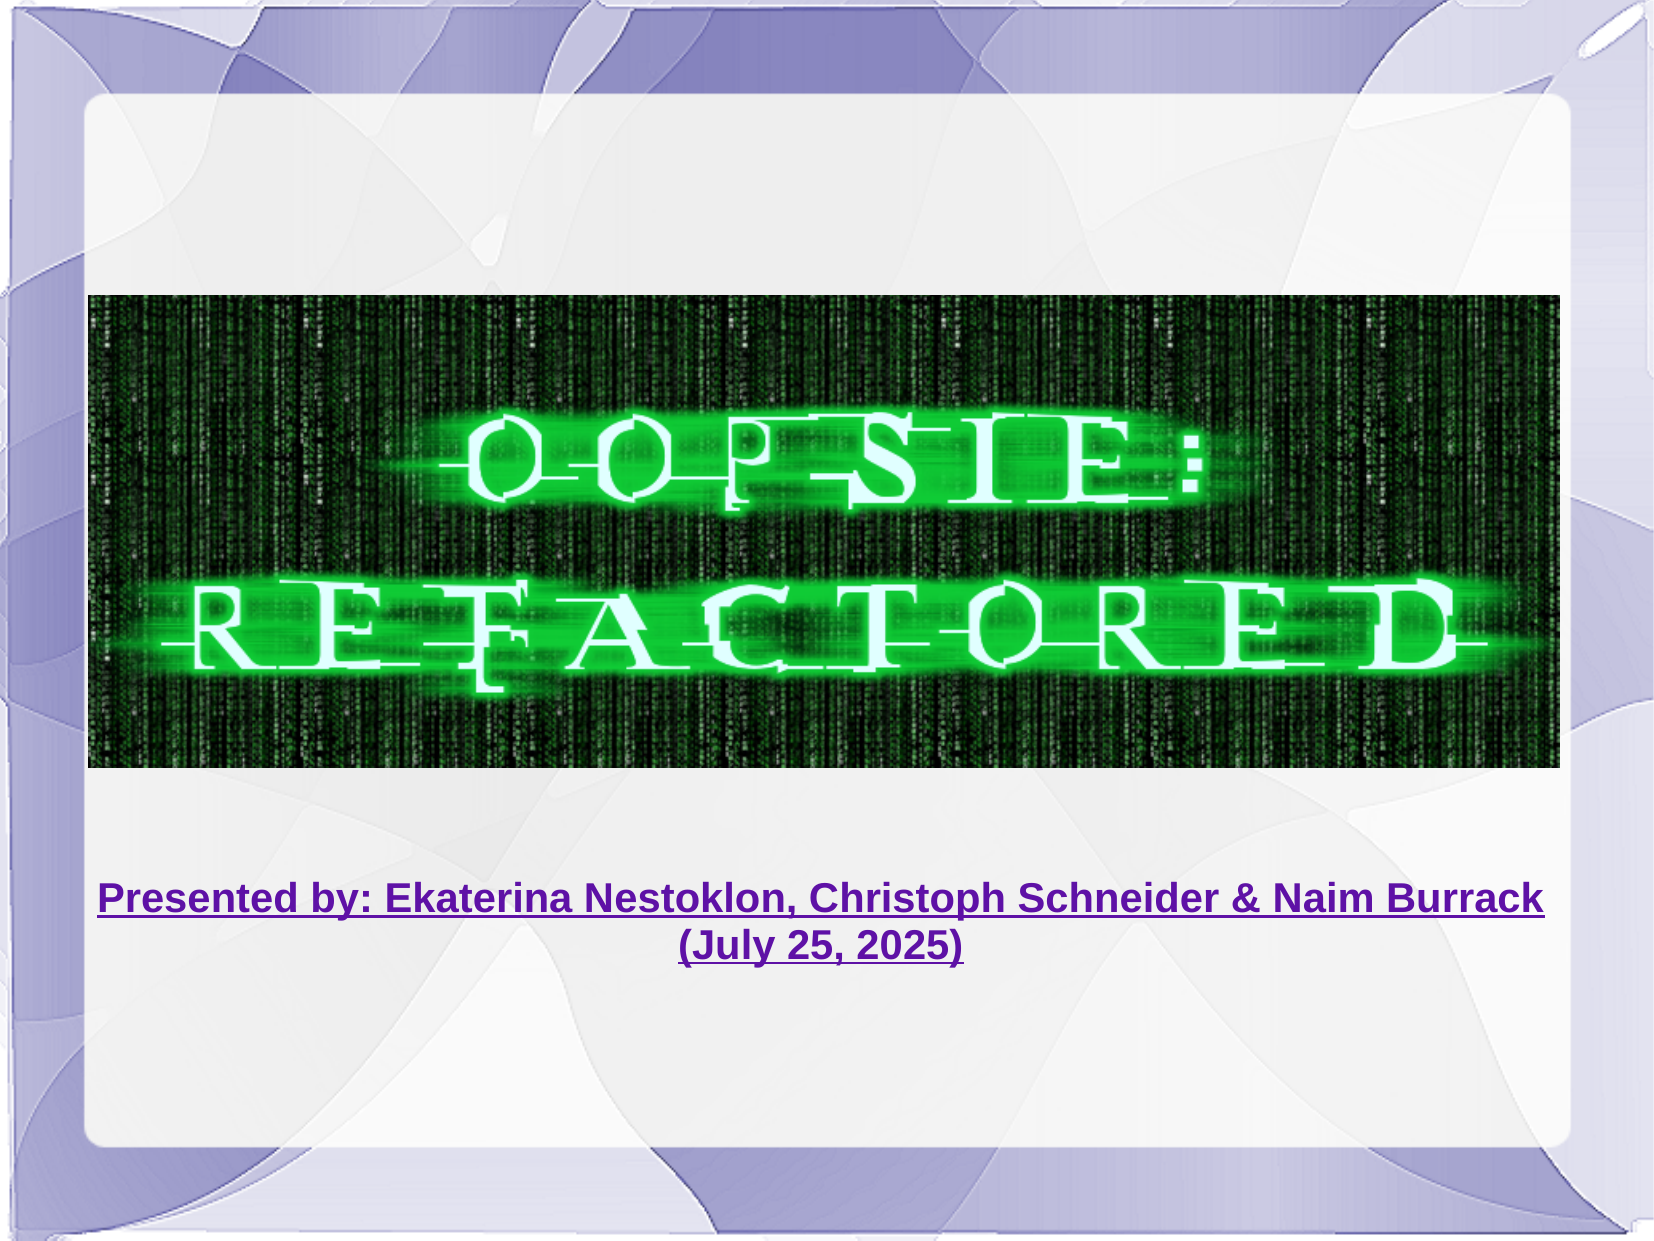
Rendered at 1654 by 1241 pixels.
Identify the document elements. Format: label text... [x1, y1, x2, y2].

title Presented by: Ekaterina Nestoklon, Christoph Schneider & Naim Burrack (July 25, 2025) [76, 688, 1565, 969]
picture [0, 0, 1654, 1241]
